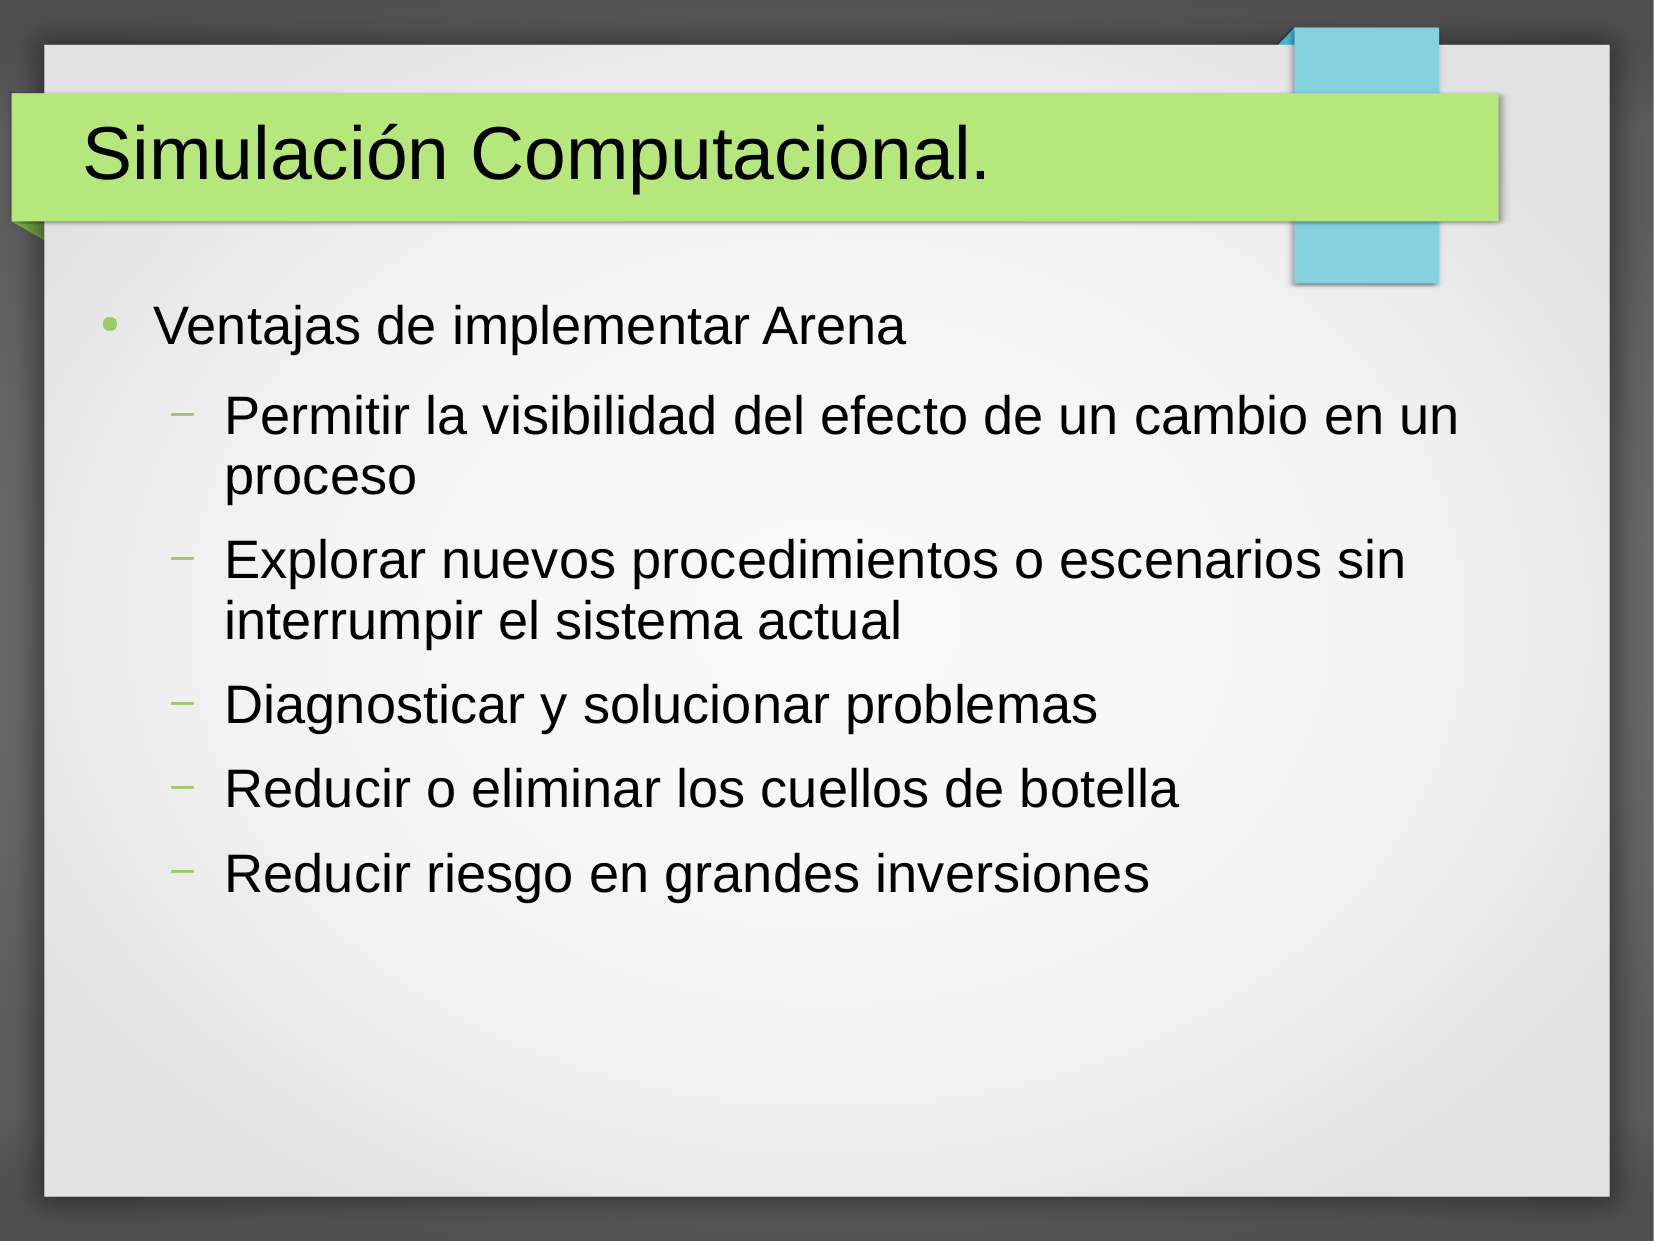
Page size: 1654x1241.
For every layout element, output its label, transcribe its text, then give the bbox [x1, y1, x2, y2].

title Simulación Computacional. [82, 94, 1264, 213]
picture [0, 0, 1654, 1241]
list Ventajas de implementar Arena Permitir la visibilidad del efecto de un cambio en un proceso Explorar nuevos procedimientos o escenarios sin interrumpir el sistema actual Diagnosticar y solucionar problemas Reducir o eliminar los cuellos de botella Reducir riesgo en grandes inversiones [82, 295, 1571, 1015]
